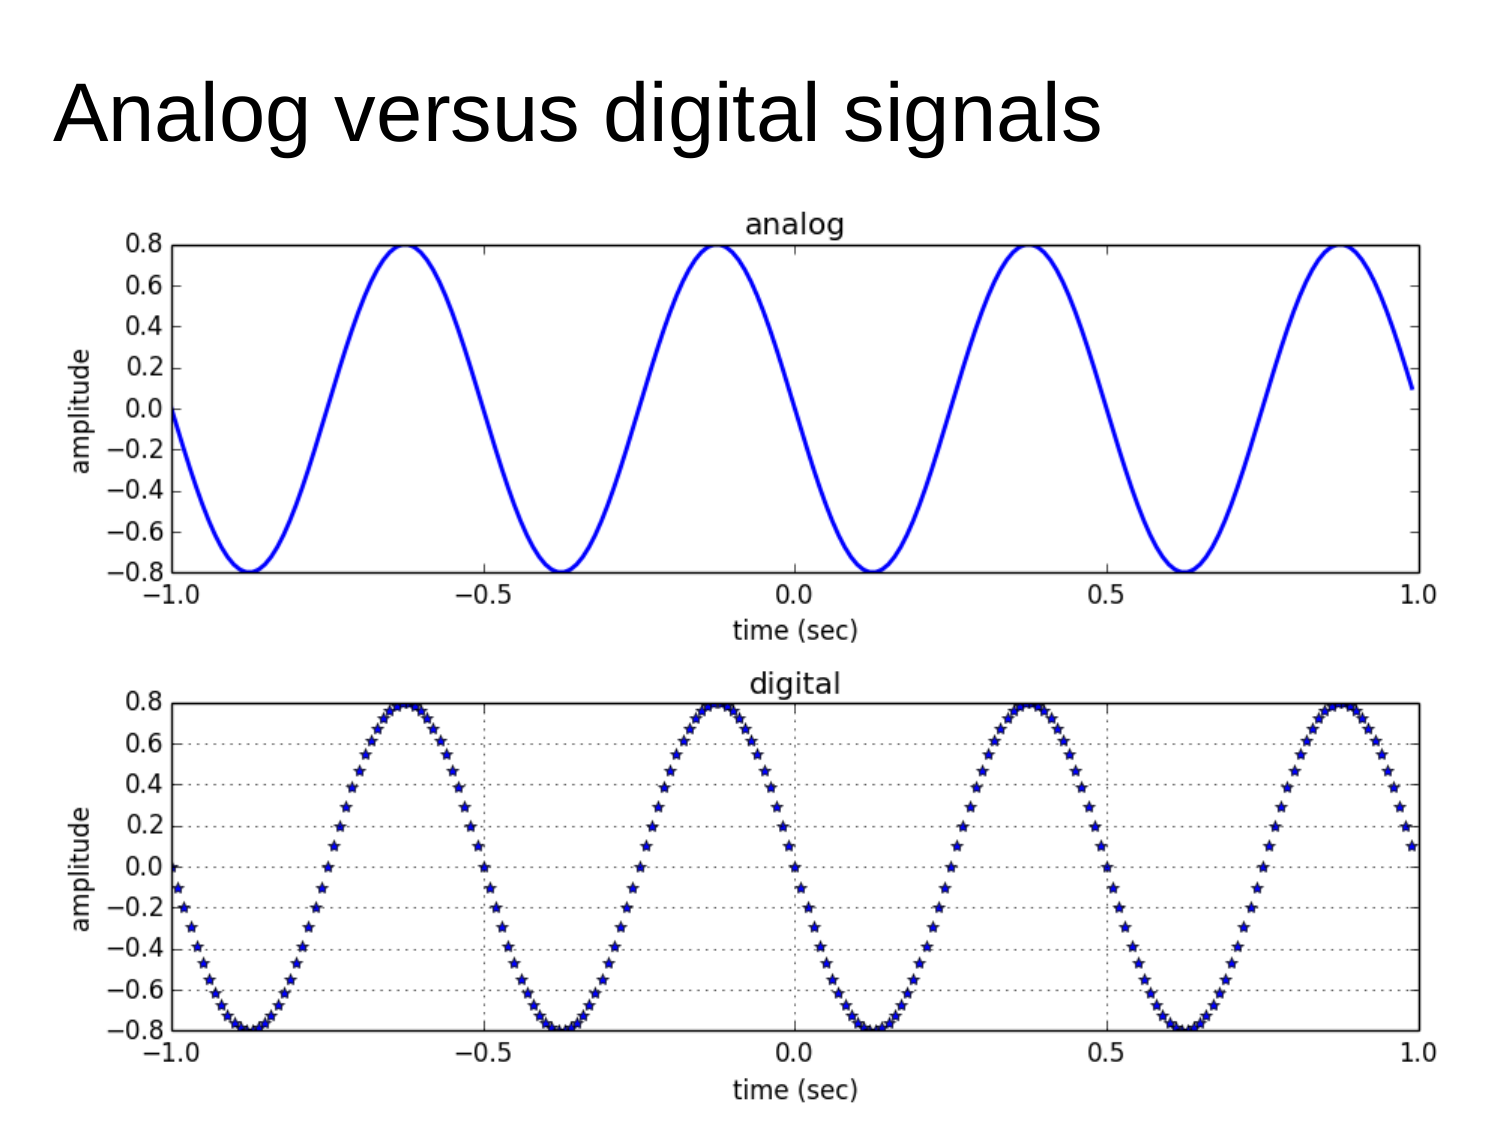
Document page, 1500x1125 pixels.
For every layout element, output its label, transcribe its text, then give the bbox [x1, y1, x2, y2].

picture [44, 194, 1473, 1107]
title Analog versus digital signals [53, 18, 1403, 194]
